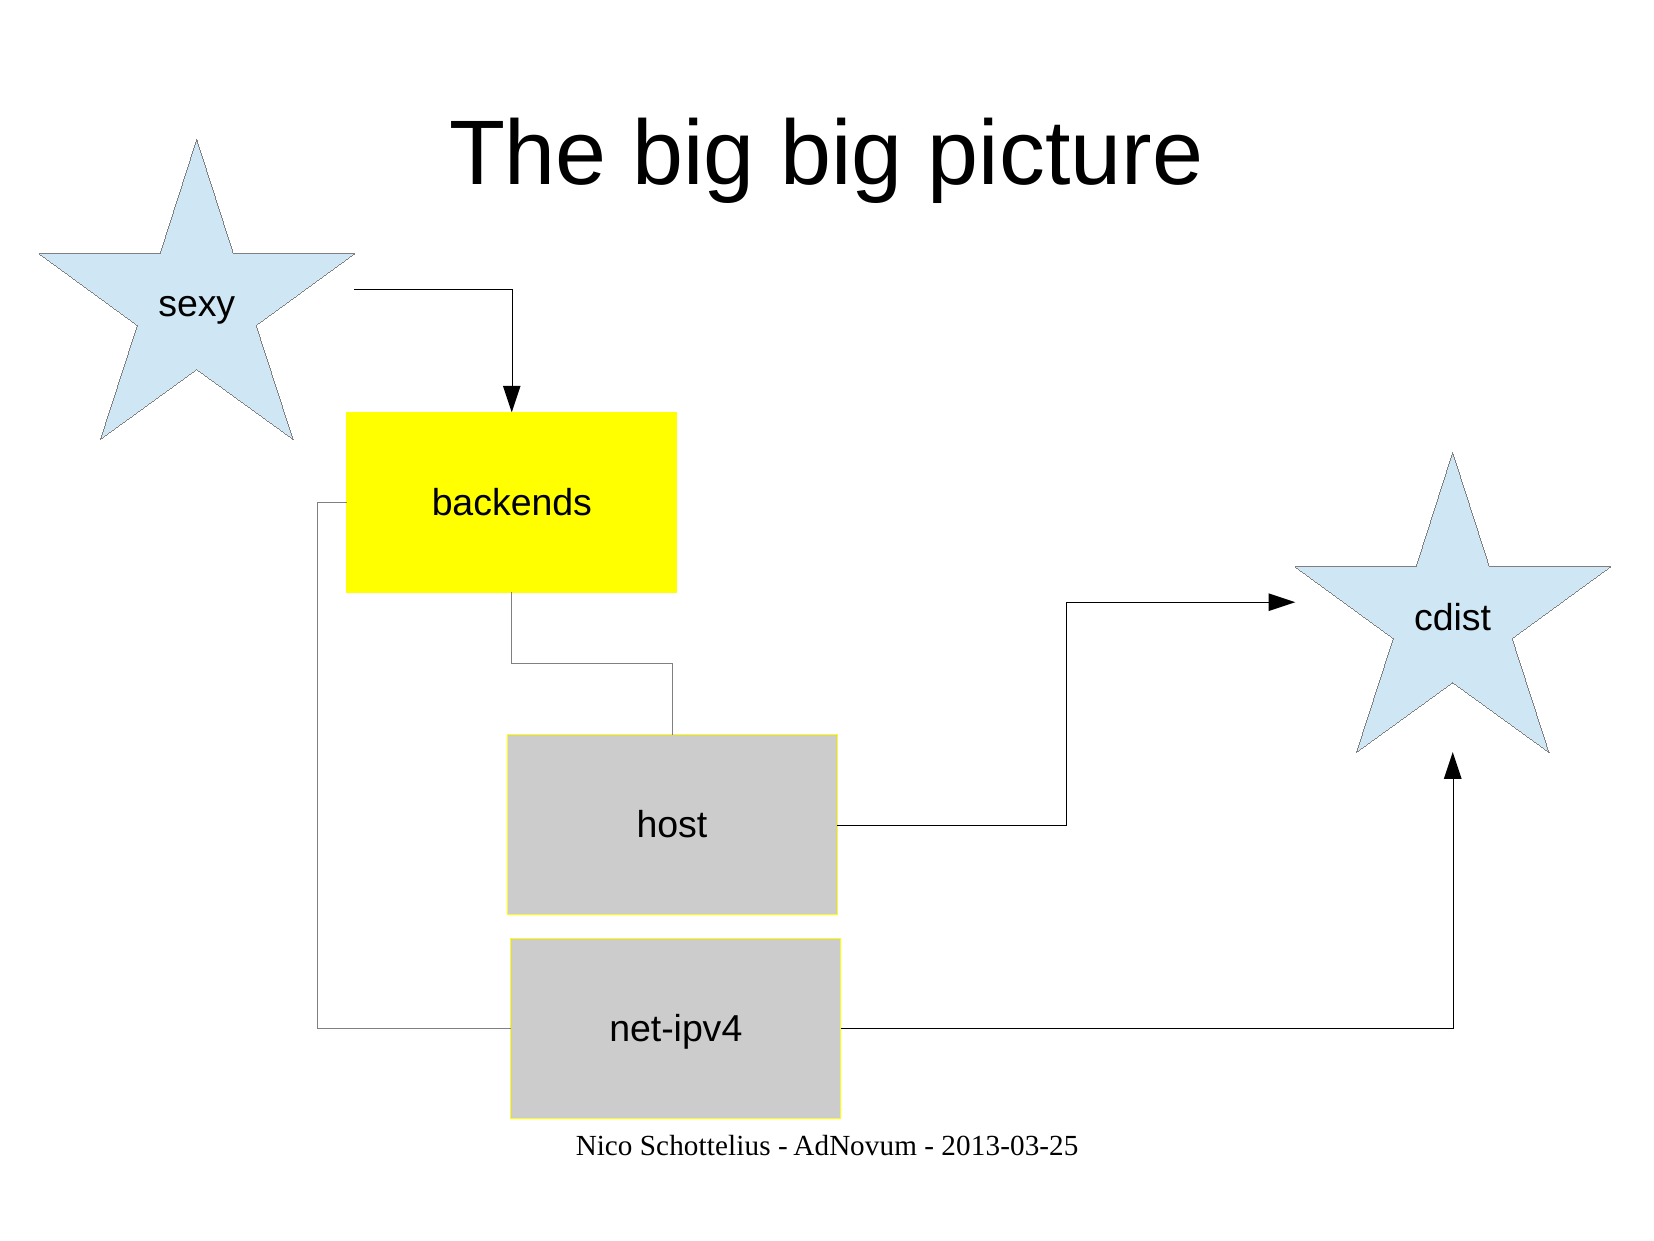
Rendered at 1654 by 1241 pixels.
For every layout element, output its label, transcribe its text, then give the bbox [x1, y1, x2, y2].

title The big big picture [82, 49, 1571, 257]
text_box net-ipv4 [510, 938, 841, 1119]
text_box cdist [1295, 452, 1611, 753]
text_box backends [346, 412, 677, 593]
text_box sexy [39, 139, 355, 440]
text_box host [507, 734, 838, 915]
